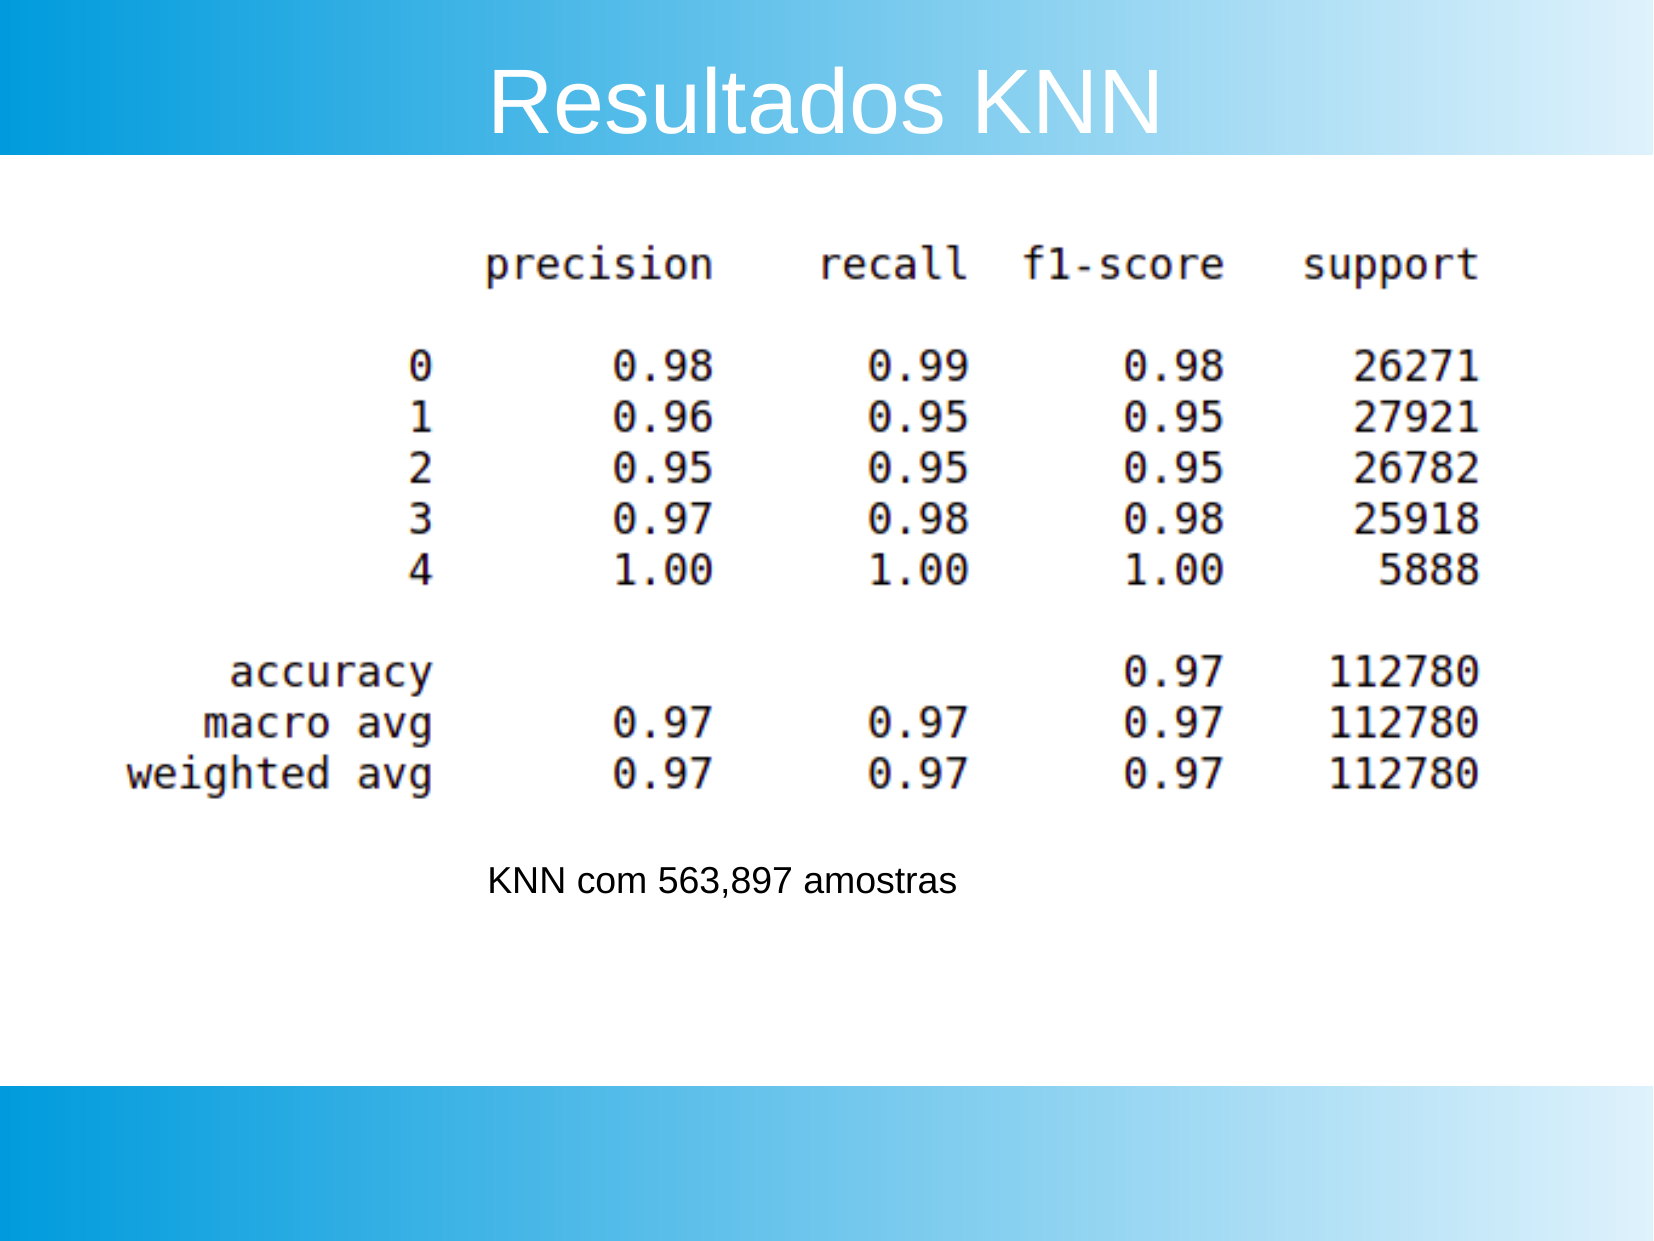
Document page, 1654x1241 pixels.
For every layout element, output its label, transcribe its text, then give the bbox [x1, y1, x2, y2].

picture [82, 224, 1512, 862]
title Resultados KNN [82, 49, 1571, 155]
text_box KNN com 563,897 amostras [472, 852, 1170, 952]
